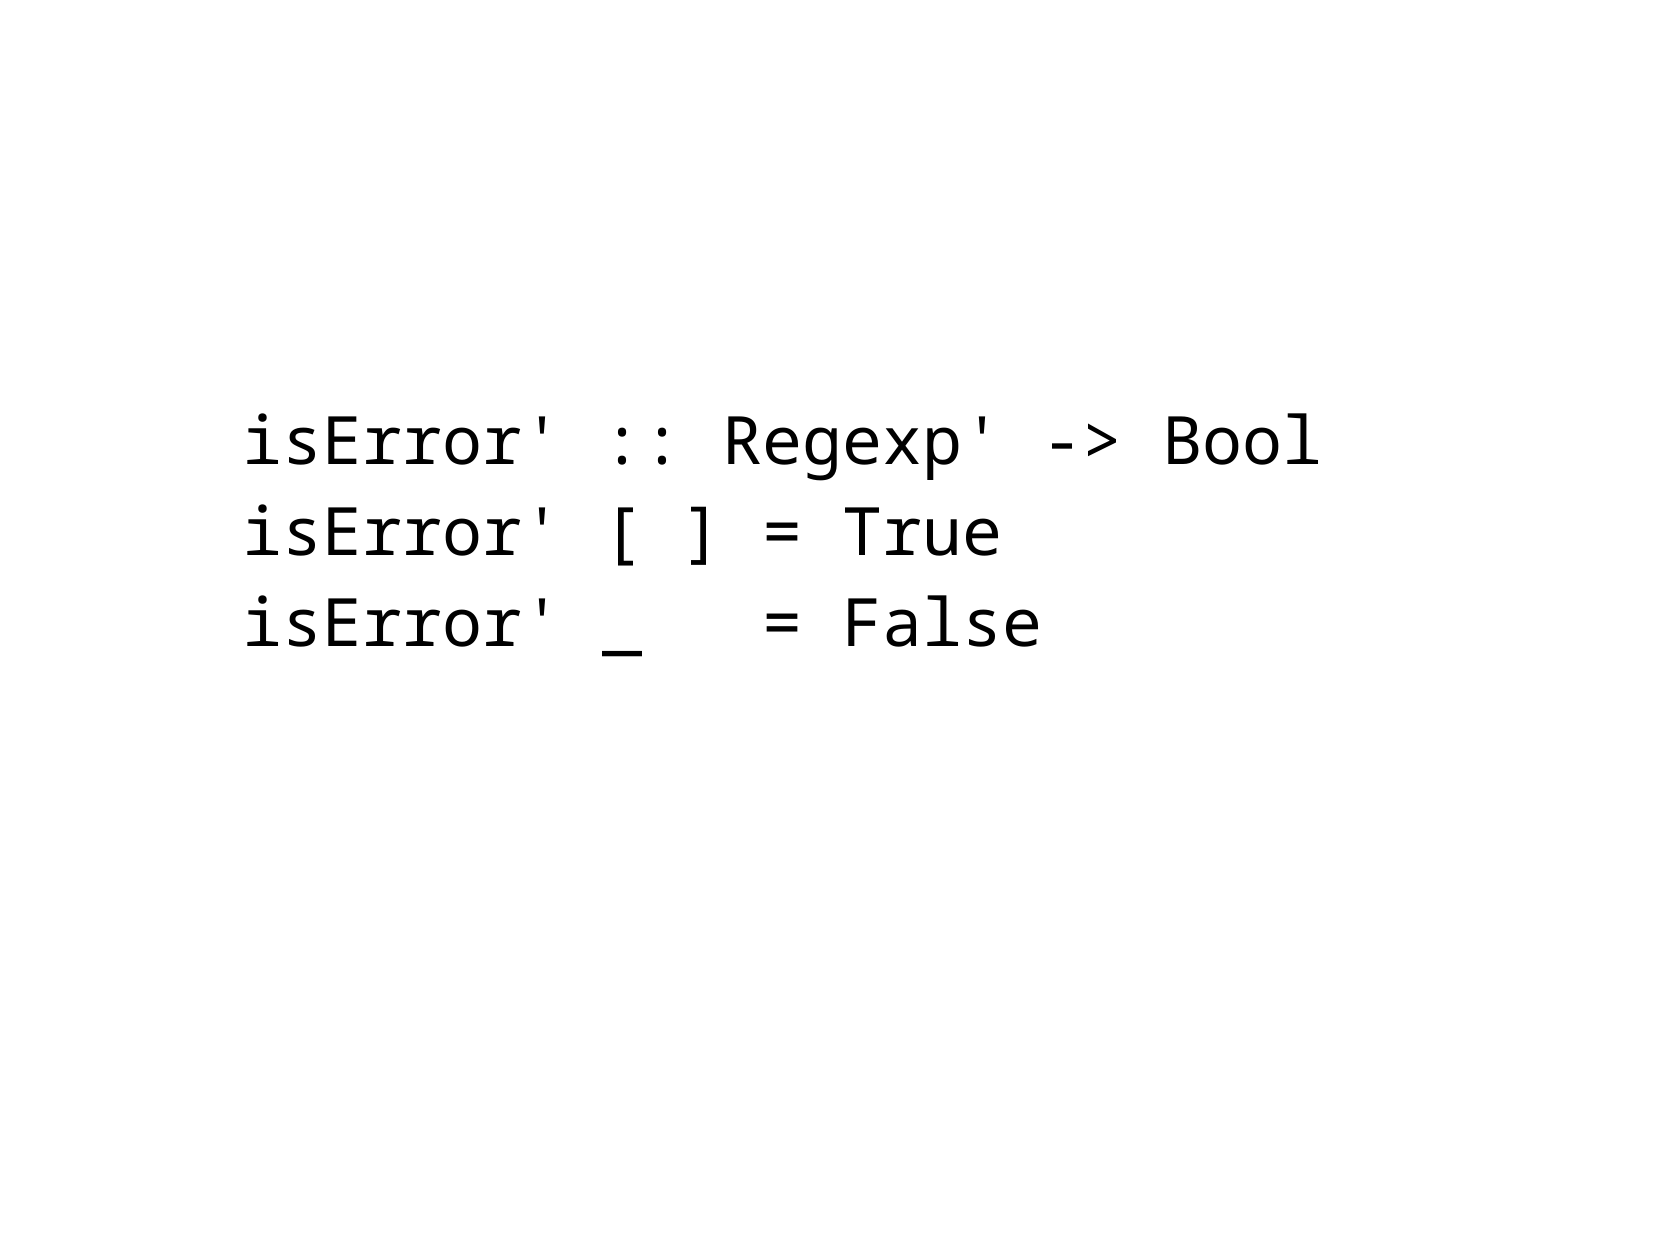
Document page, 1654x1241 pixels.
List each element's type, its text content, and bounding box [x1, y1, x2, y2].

subtitle isError' :: Regexp' -> Bool isError' [ ] = True isError' _ = False [82, 49, 1571, 1010]
